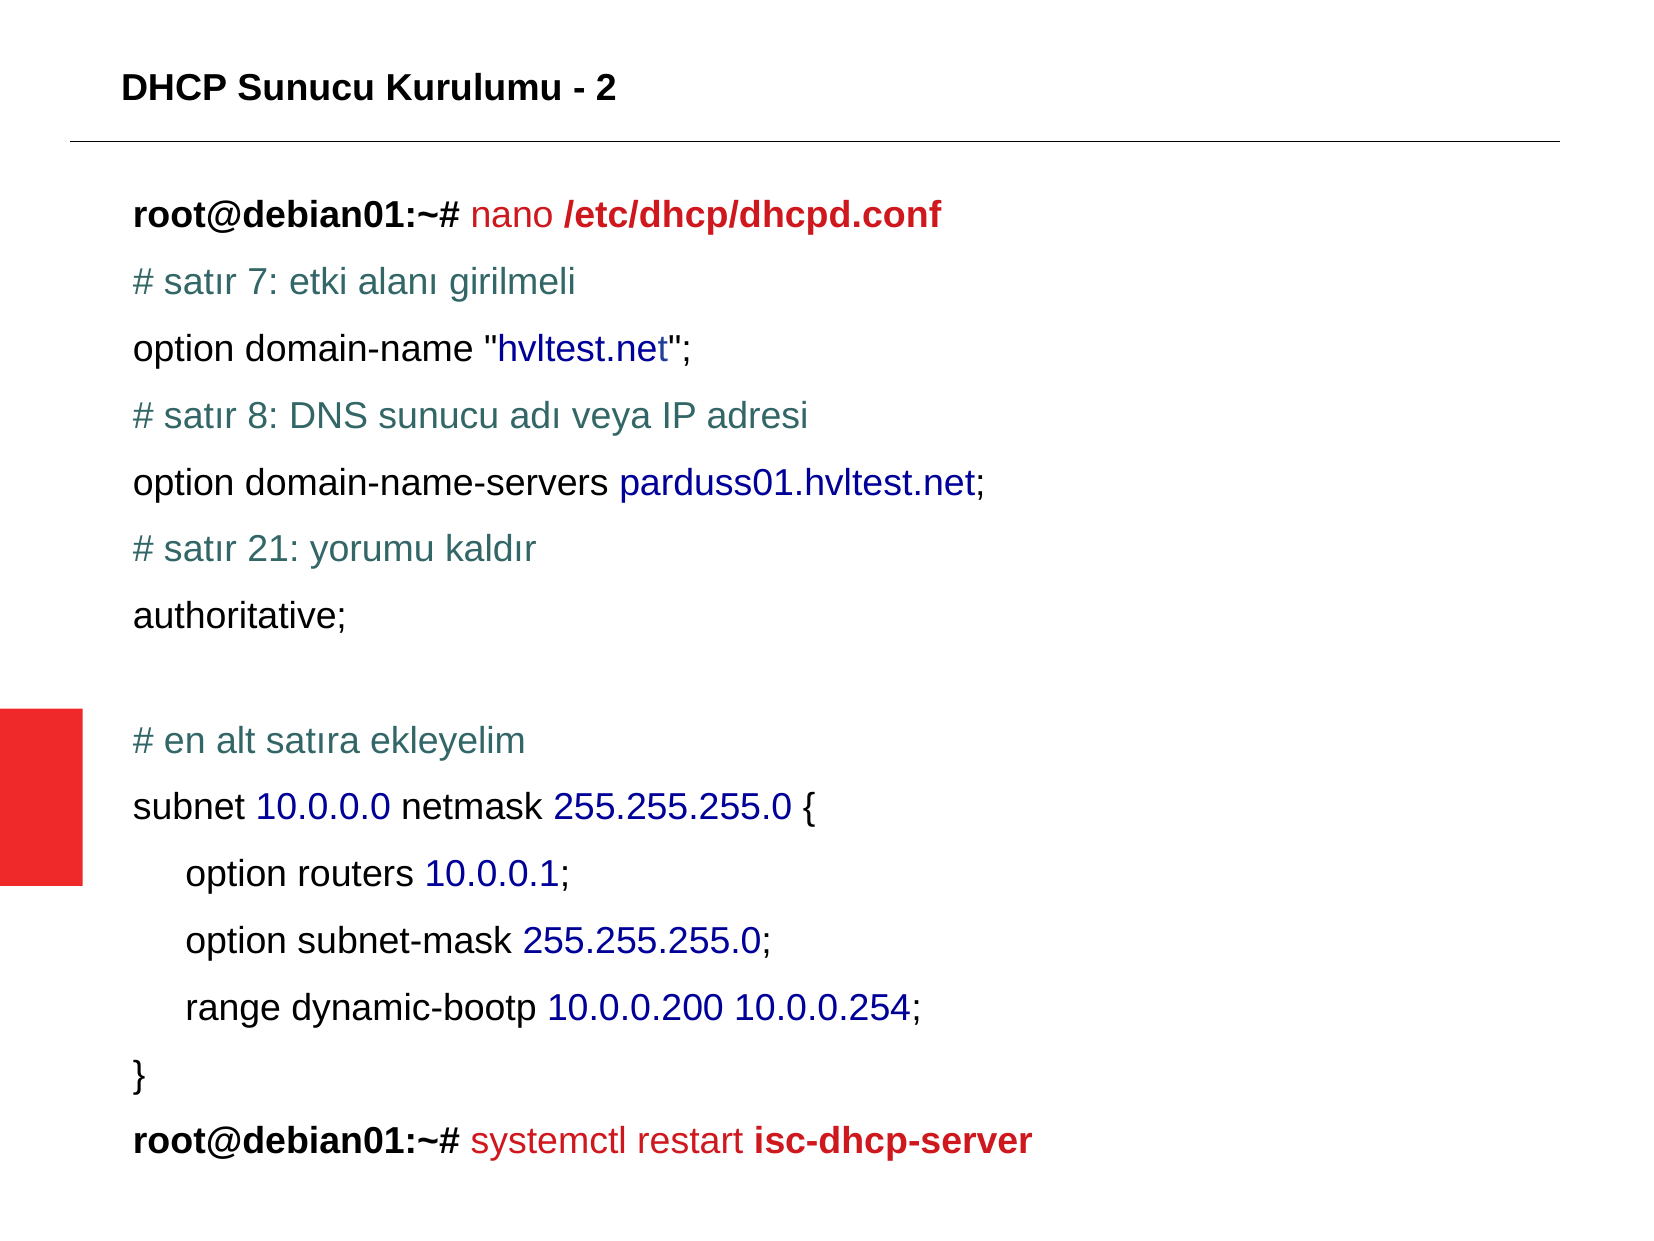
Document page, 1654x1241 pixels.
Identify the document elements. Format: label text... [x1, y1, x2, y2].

text_box DHCP Sunucu Kurulumu - 2 [106, 59, 1536, 117]
text_box root@debian01:~# nano /etc/dhcp/dhcpd.conf # satır 7: etki alanı girilmeli option domain-name "hvltest.net"; # satır 8: DNS sunucu adı veya IP adresi option domain-name-servers parduss01.hvltest.net; # satır 21: yorumu kaldır authoritative; # en alt satıra ekleyelim subnet 10.0.0.0 netmask 255.255.255.0 { option routers 10.0.0.1; option subnet-mask 255.255.255.0; range dynamic-bootp 10.0.0.200 10.0.0.254; } root@debian01:~# systemctl restart isc-dhcp-server [118, 186, 1524, 1170]
